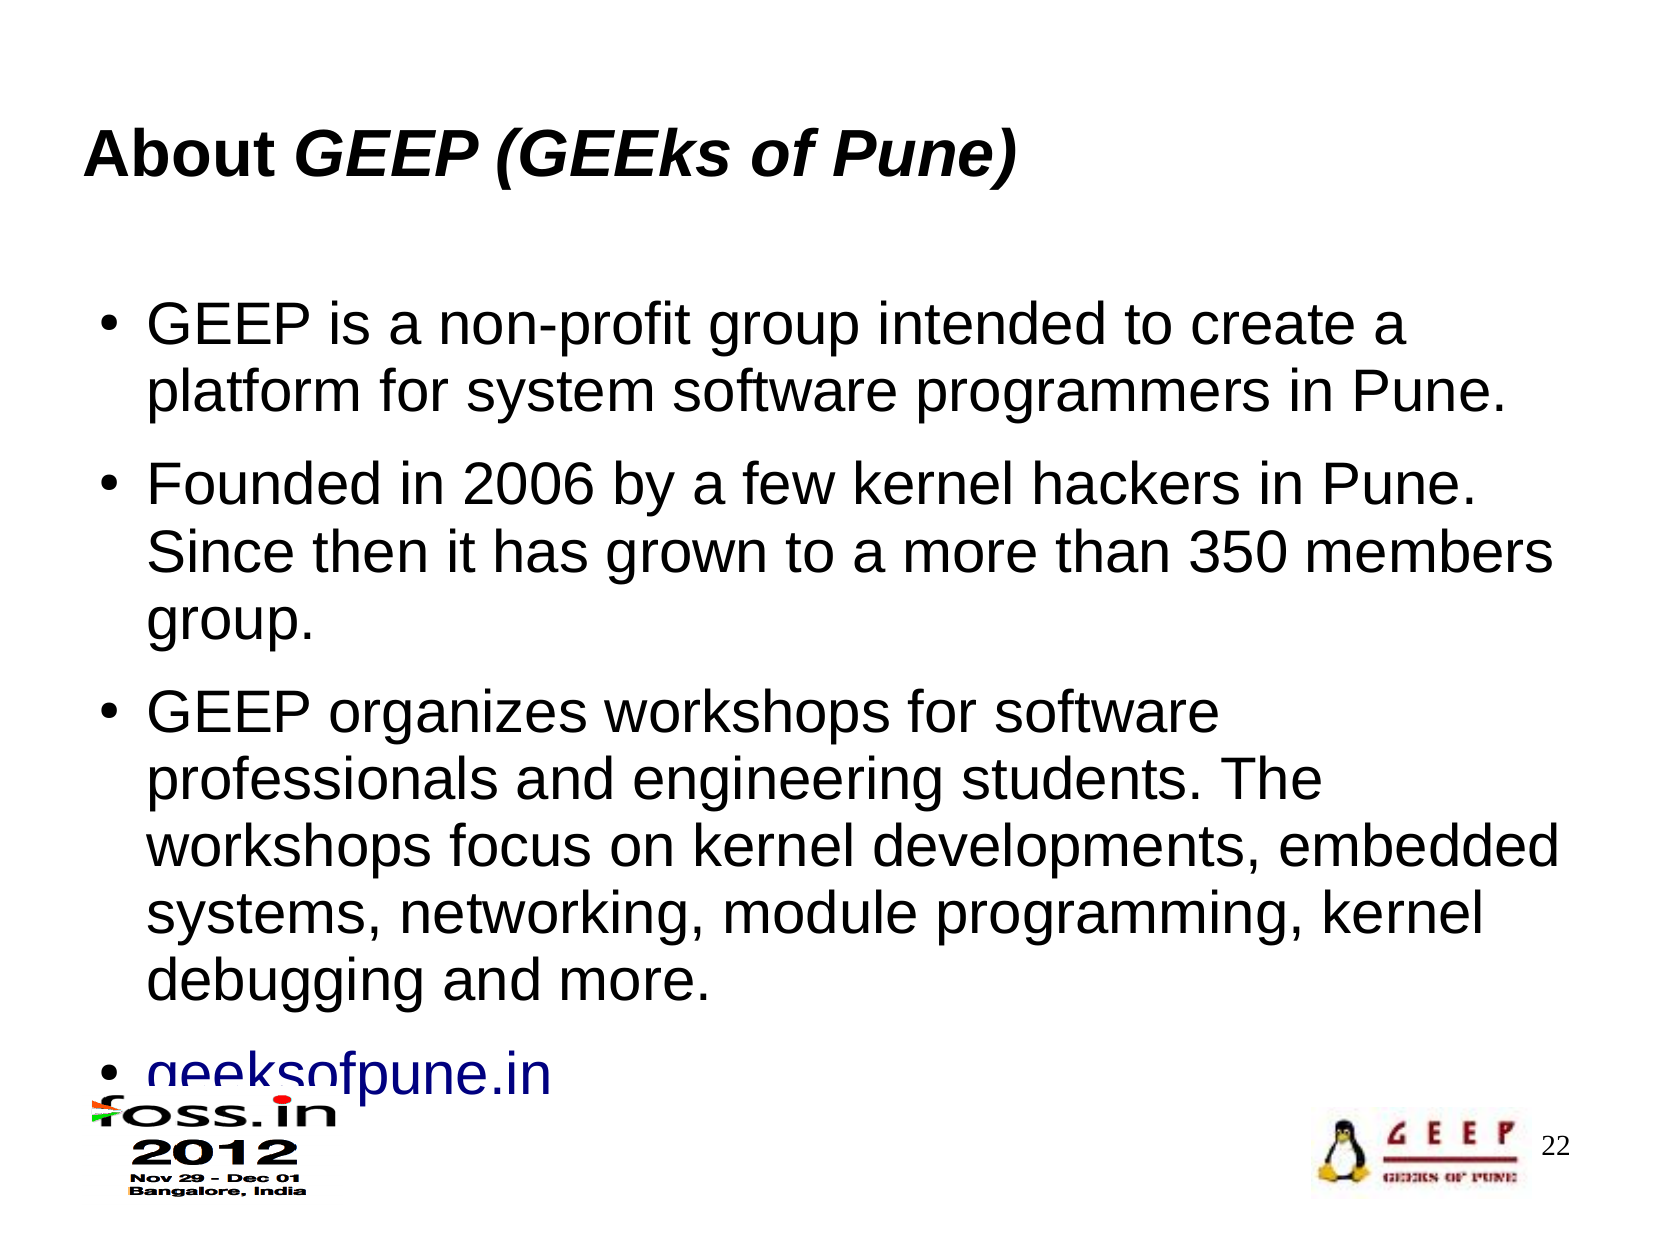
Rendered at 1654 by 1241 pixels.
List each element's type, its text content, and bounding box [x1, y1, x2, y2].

list GEEP is a non-profit group intended to create a platform for system software programmers in Pune. Founded in 2006 by a few kernel hackers in Pune. Since then it has grown to a more than 350 members group. GEEP organizes workshops for software professionals and engineering students. The workshops focus on kernel developments, embedded systems, networking, module programming, kernel debugging and more. geeksofpune.in [82, 290, 1571, 1109]
title About GEEP (GEEks of Pune) [82, 49, 1571, 257]
picture [82, 1086, 343, 1205]
picture [1311, 1107, 1532, 1199]
